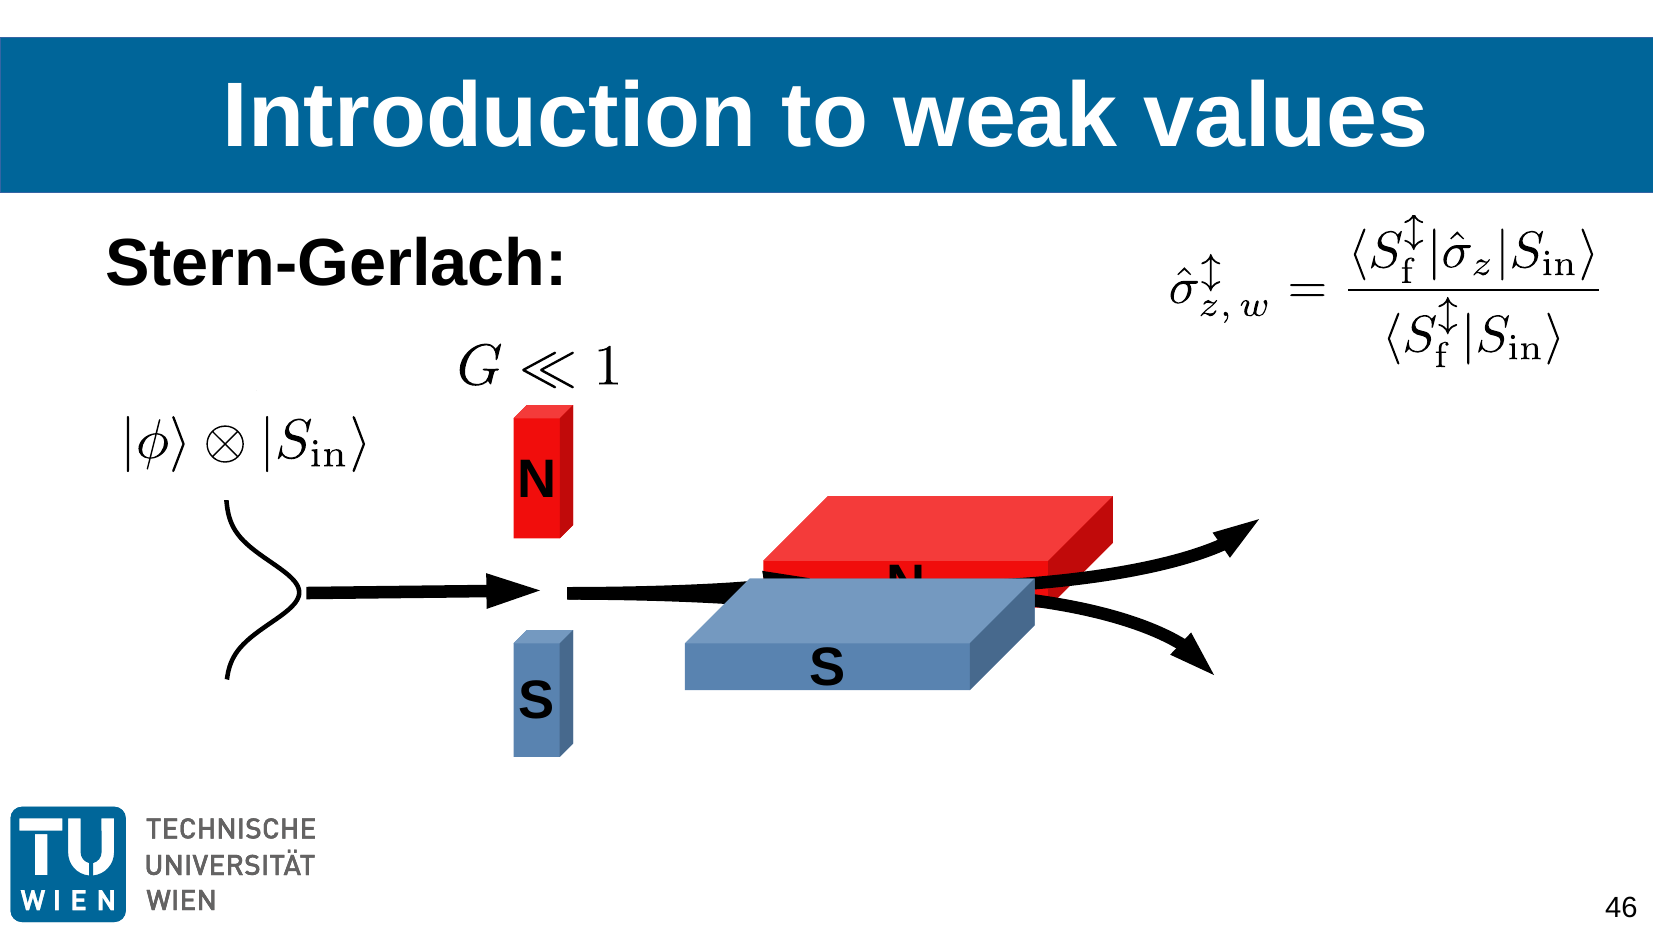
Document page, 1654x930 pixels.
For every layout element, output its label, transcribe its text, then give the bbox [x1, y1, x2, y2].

picture [458, 338, 624, 399]
text_box N [763, 561, 1048, 608]
picture [187, 489, 323, 691]
text_box S [513, 644, 559, 757]
text_box N [513, 419, 559, 539]
list Stern-Gerlach: [105, 225, 1163, 301]
picture [113, 390, 381, 486]
text_box S [684, 644, 969, 691]
title Introduction to weak values [0, 37, 1653, 193]
picture [1163, 215, 1614, 381]
